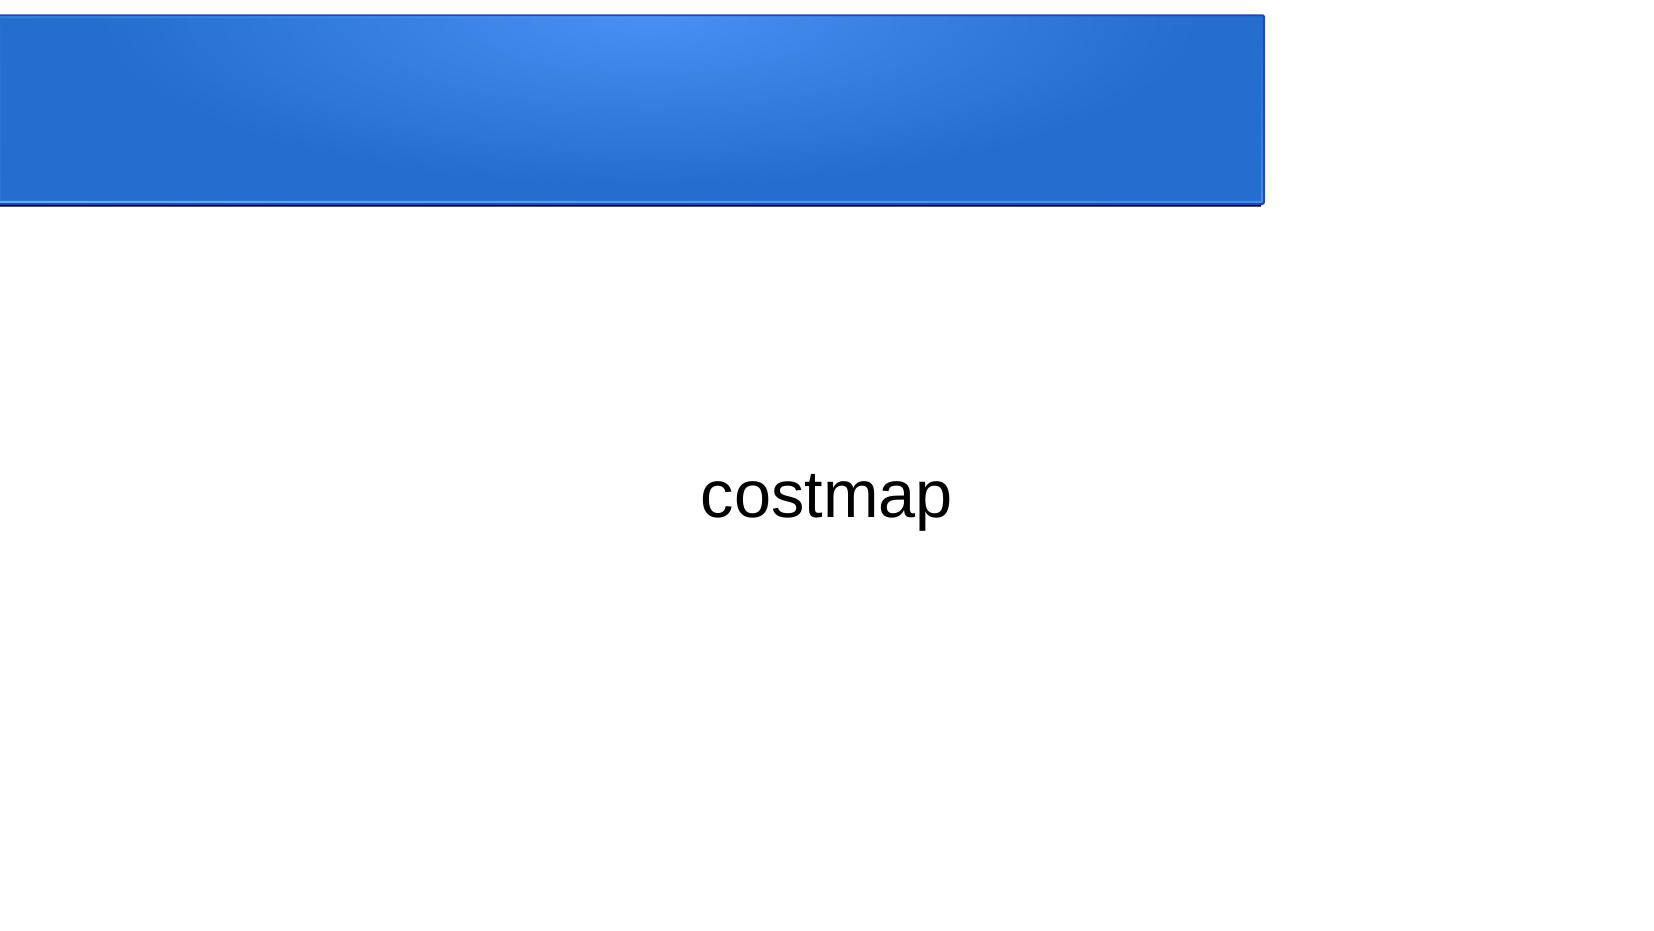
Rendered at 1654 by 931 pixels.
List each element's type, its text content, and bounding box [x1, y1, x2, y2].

subtitle costmap [82, 224, 1571, 764]
